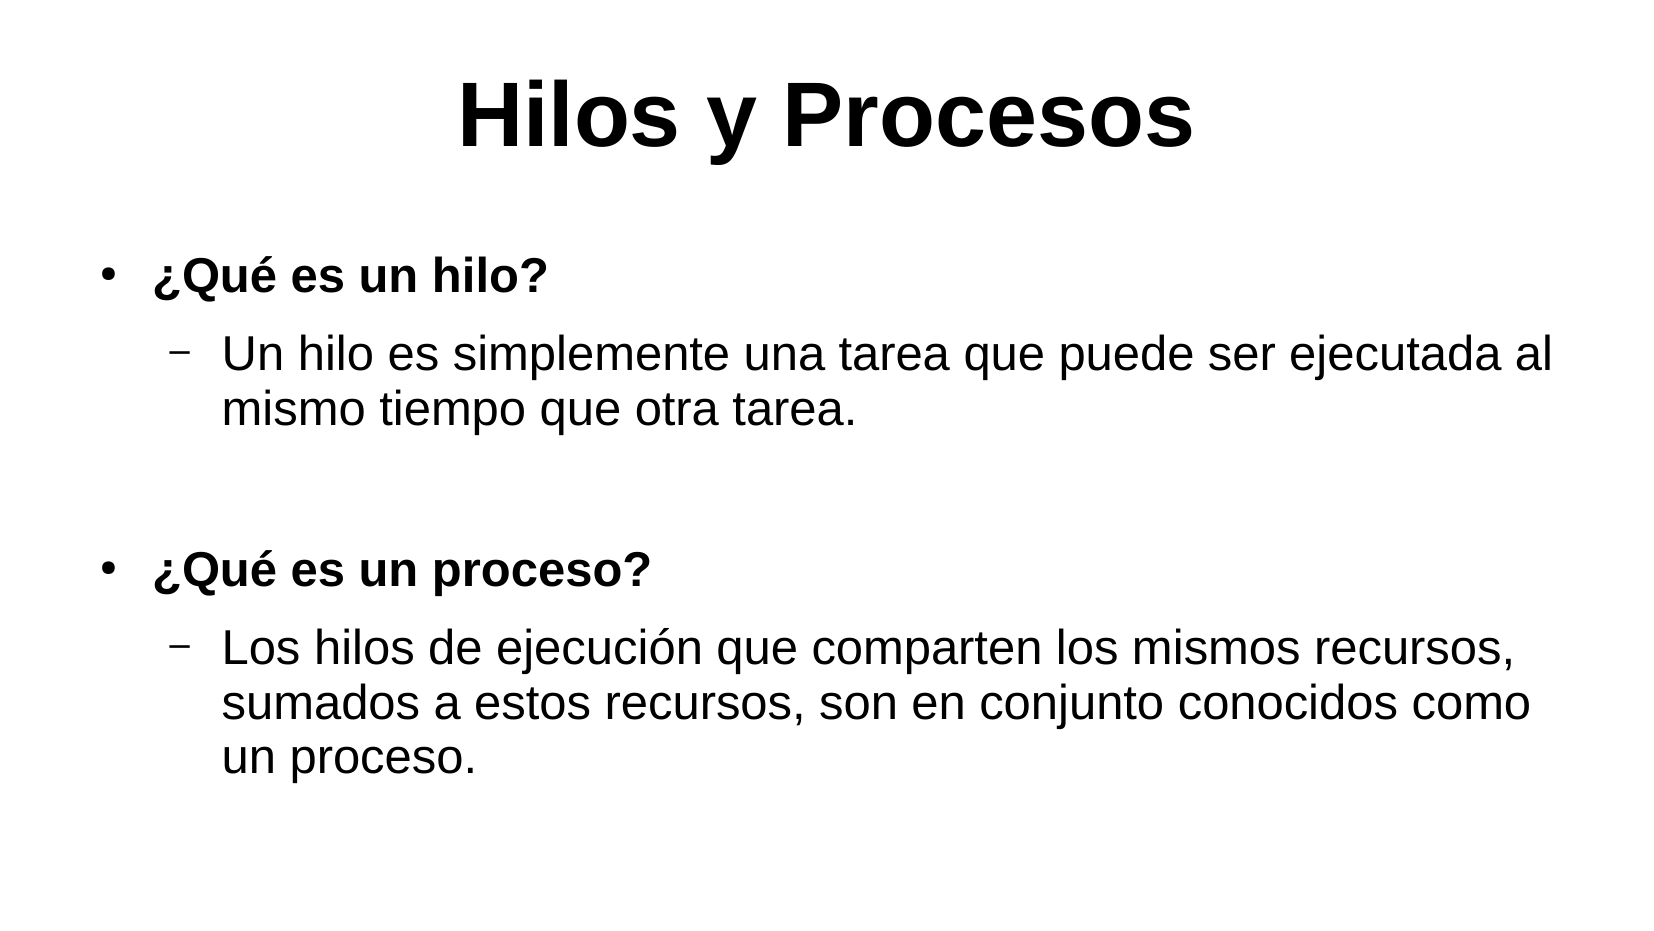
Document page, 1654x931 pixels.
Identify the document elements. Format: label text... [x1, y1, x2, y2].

title Hilos y Procesos [82, 37, 1571, 193]
list ¿Qué es un hilo? Un hilo es simplemente una tarea que puede ser ejecutada al mismo tiempo que otra tarea. ¿Qué es un proceso? Los hilos de ejecución que comparten los mismos recursos, sumados a estos recursos, son en conjunto conocidos como un proceso. [82, 248, 1571, 788]
